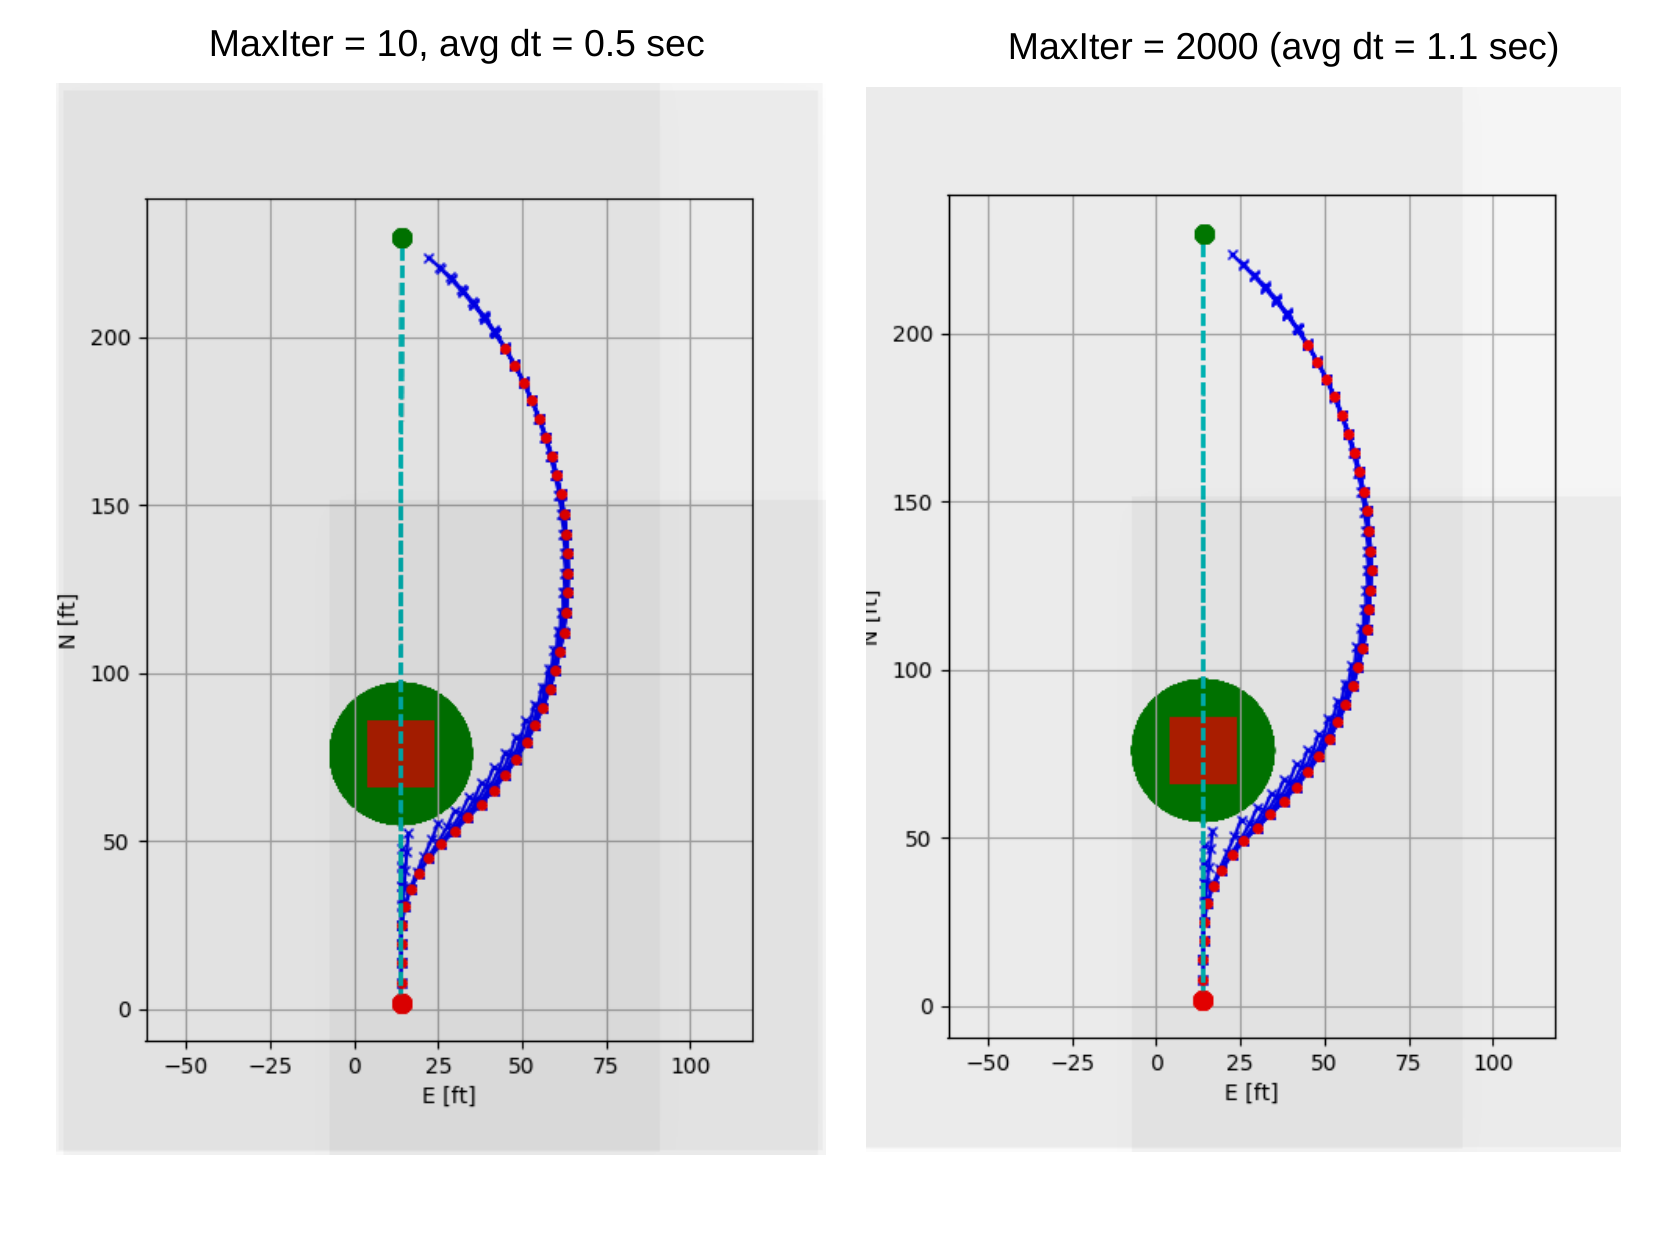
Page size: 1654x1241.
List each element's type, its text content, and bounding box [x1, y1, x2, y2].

text_box MaxIter = 10, avg dt = 0.5 sec [194, 15, 721, 72]
picture [866, 87, 1621, 1152]
text_box MaxIter = 2000 (avg dt = 1.1 sec) [993, 18, 1576, 76]
picture [56, 83, 826, 1156]
